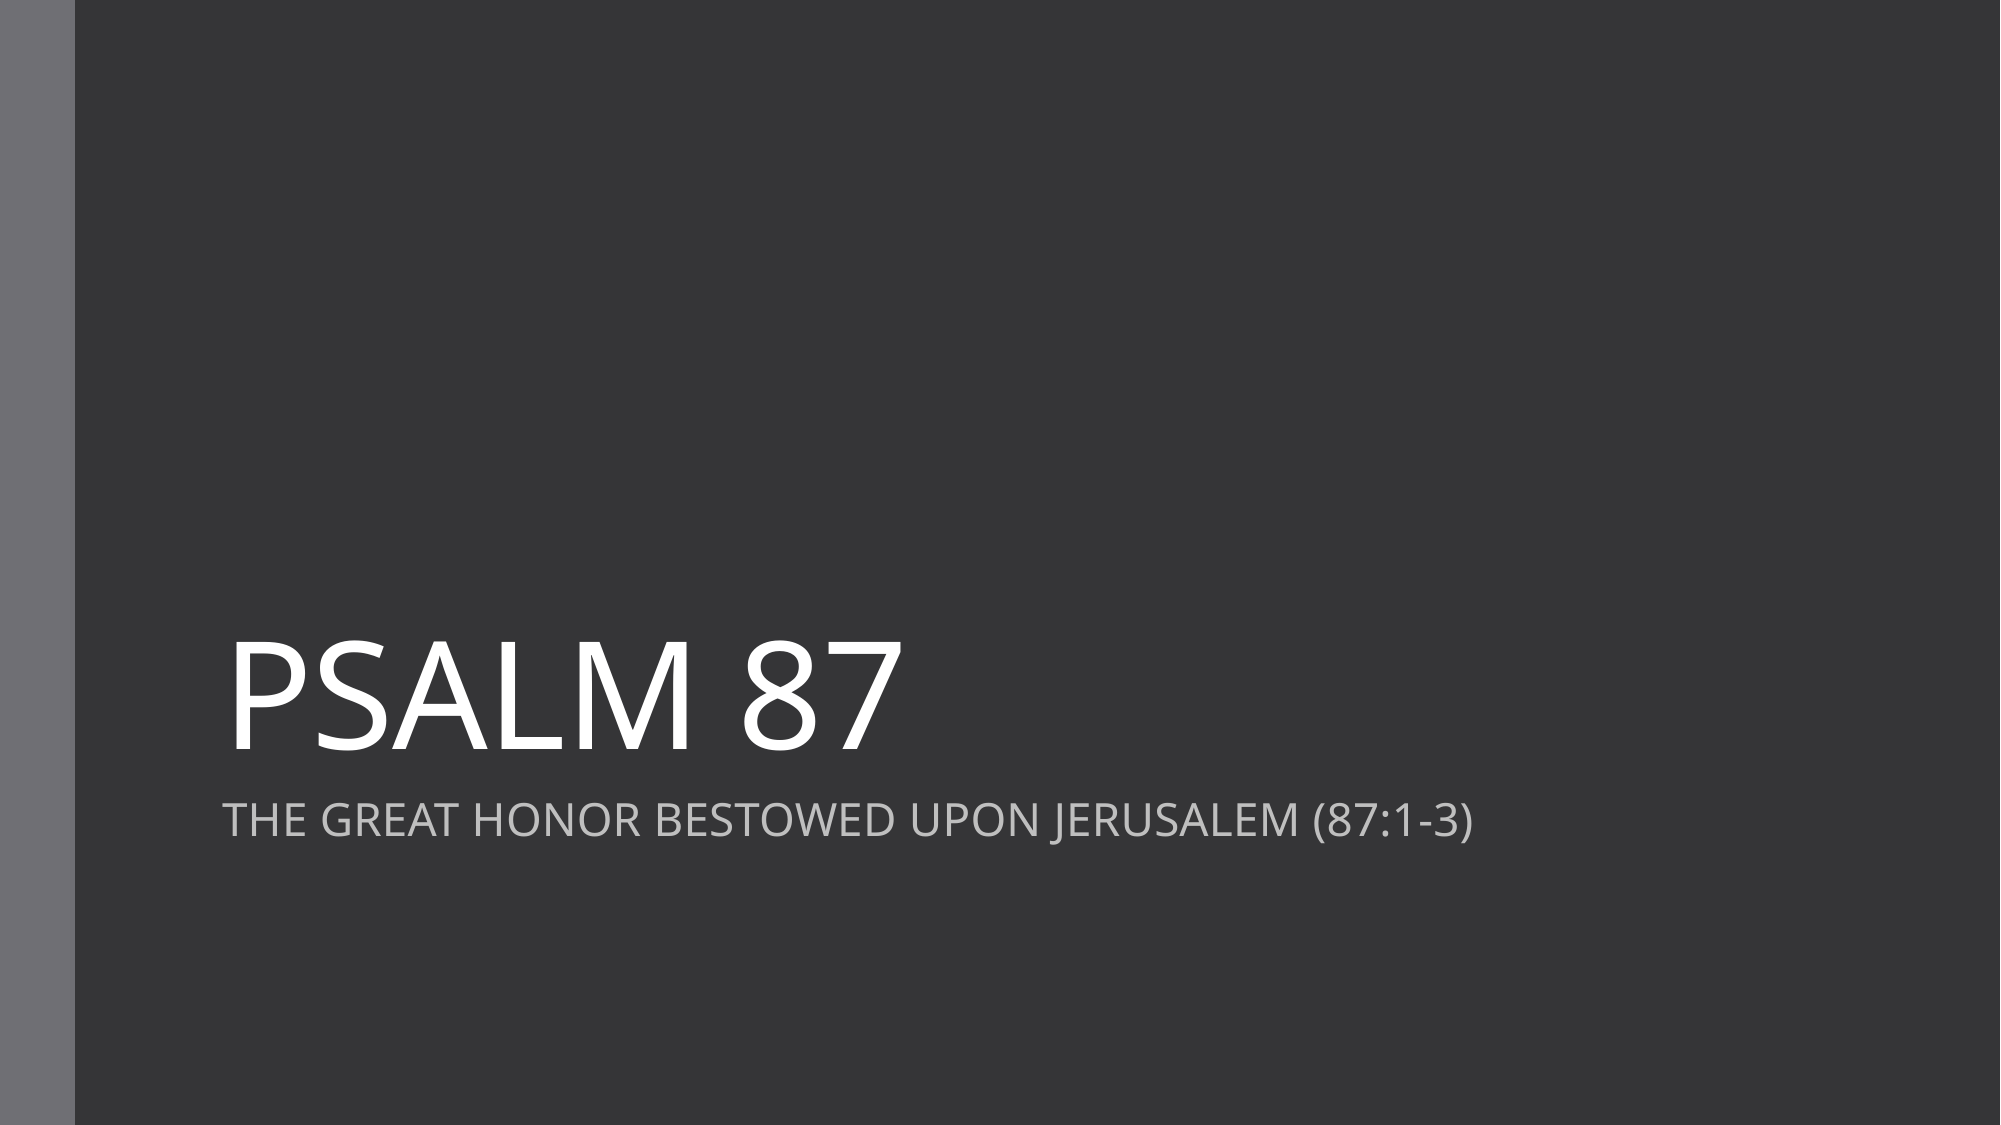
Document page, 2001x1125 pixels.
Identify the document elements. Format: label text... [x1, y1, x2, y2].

subtitle THE GREAT HONOR BESTOWED UPON JERUSALEM (87:1-3) [206, 787, 1752, 1066]
title PSALM 87 [206, 124, 1752, 787]
